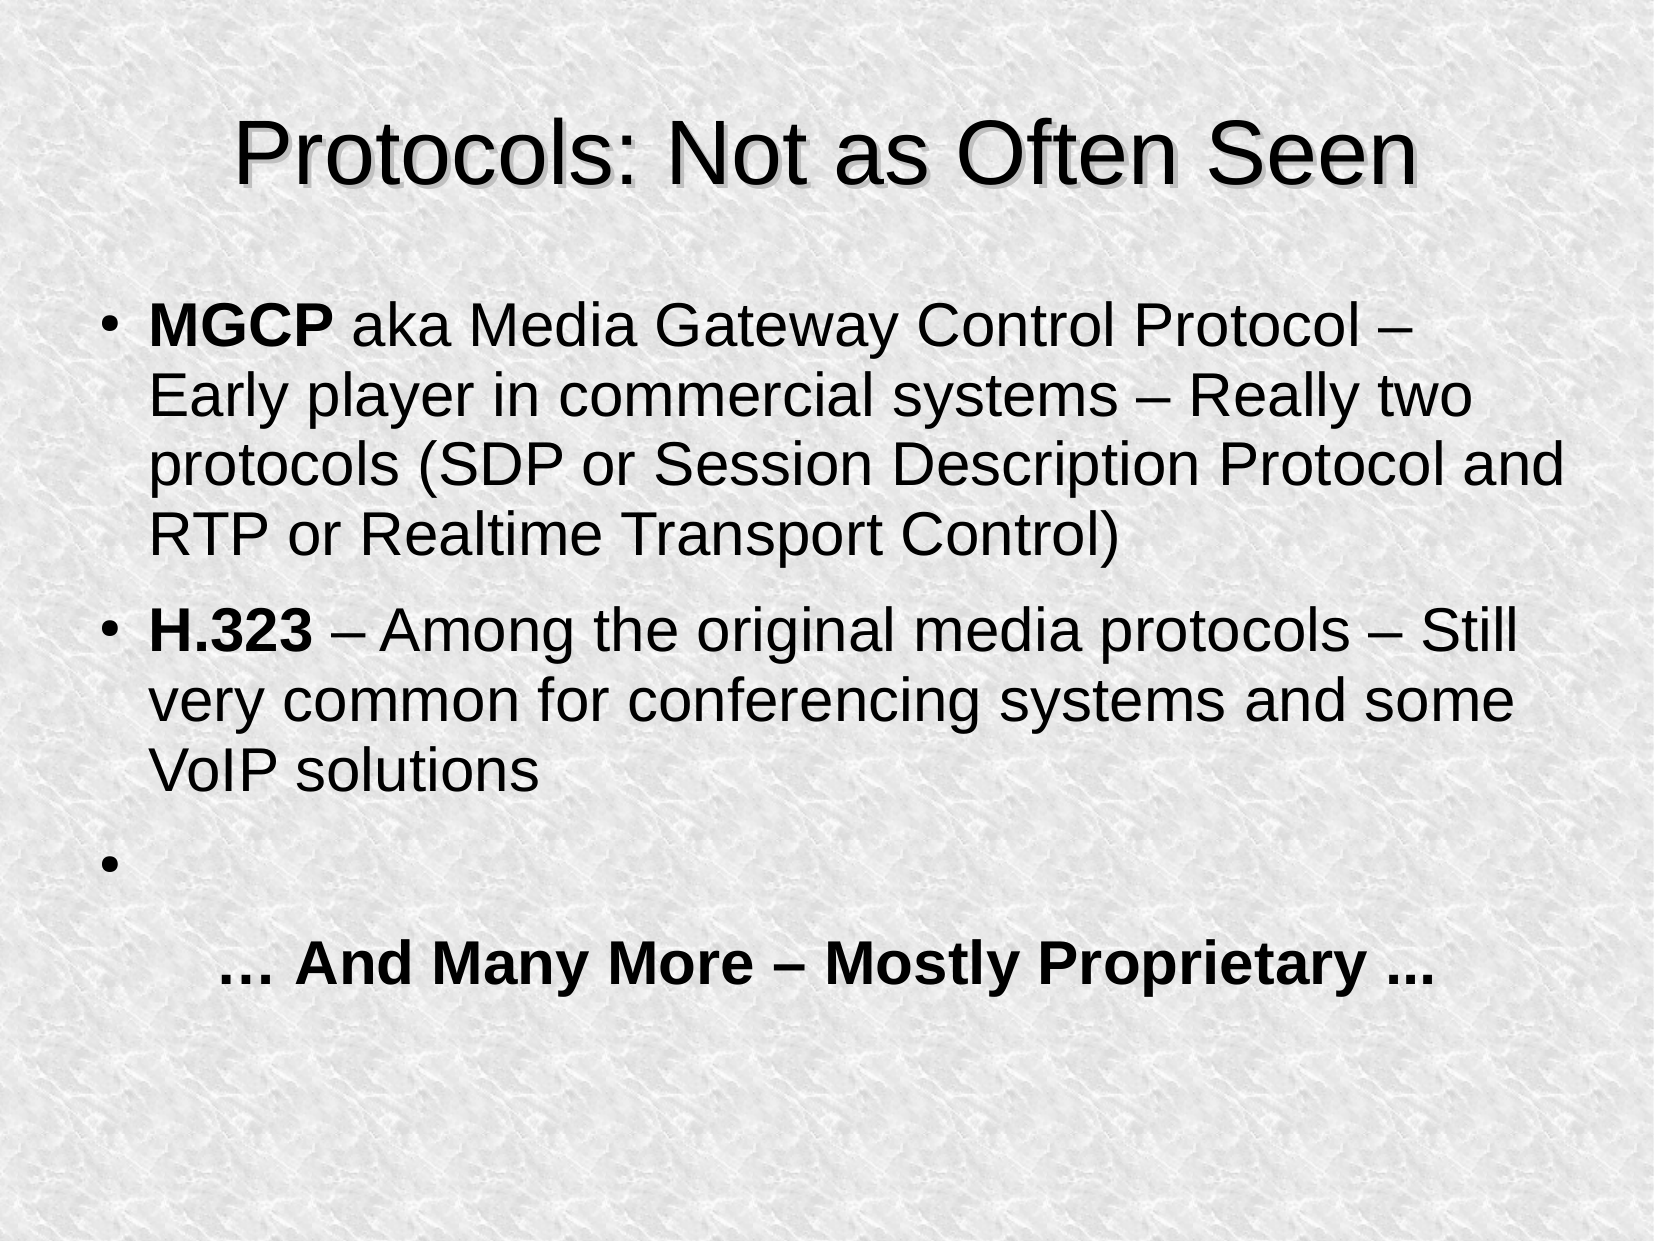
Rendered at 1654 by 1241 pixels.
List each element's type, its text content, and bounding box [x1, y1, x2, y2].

title Protocols: Not as Often Seen [82, 49, 1571, 257]
picture [0, 0, 1654, 1241]
list MGCP aka Media Gateway Control Protocol – Early player in commercial systems – Really two protocols (SDP or Session Description Protocol and RTP or Realtime Transport Control) H.323 – Among the original media protocols – Still very common for conferencing systems and some VoIP solutions … And Many More – Mostly Proprietary ... [82, 290, 1571, 1010]
